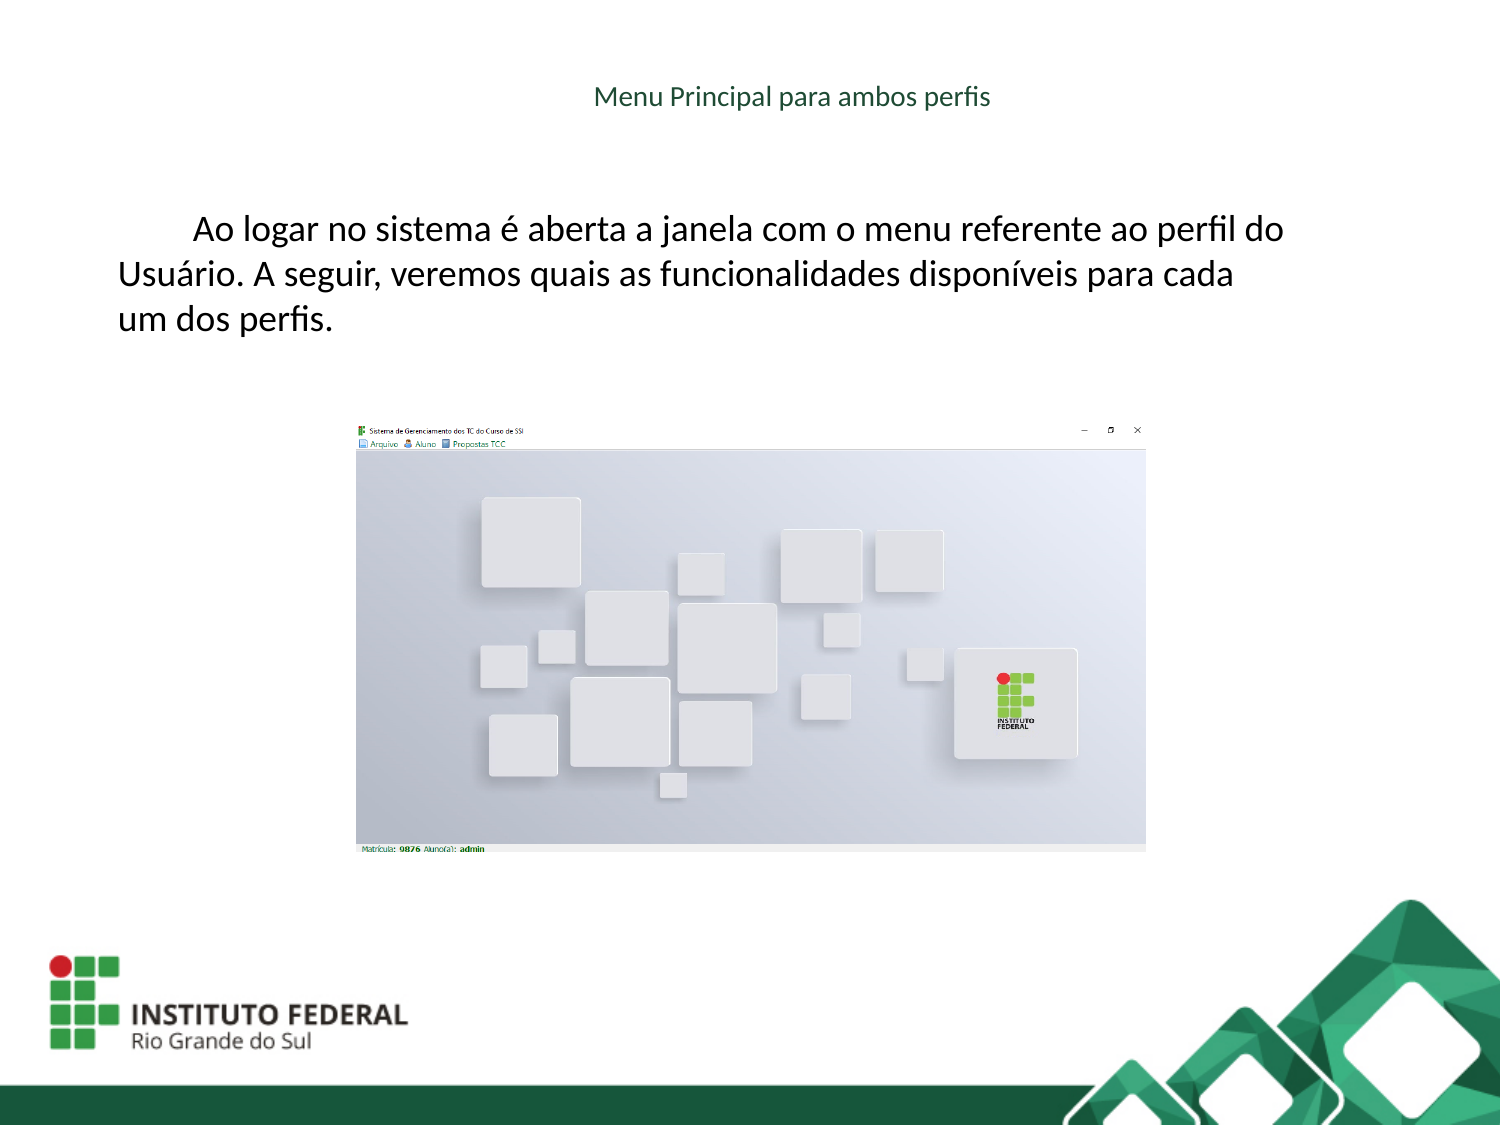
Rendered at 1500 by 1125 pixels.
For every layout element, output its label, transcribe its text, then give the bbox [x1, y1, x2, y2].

text_box Menu Principal para ambos perfis [578, 69, 1027, 121]
picture [356, 424, 1146, 853]
text_box Ao logar no sistema é aberta a janela com o menu referente ao perfil do Usuário. A seguir, veremos quais as funcionalidades disponíveis para cada um dos perfis. [102, 196, 1399, 349]
